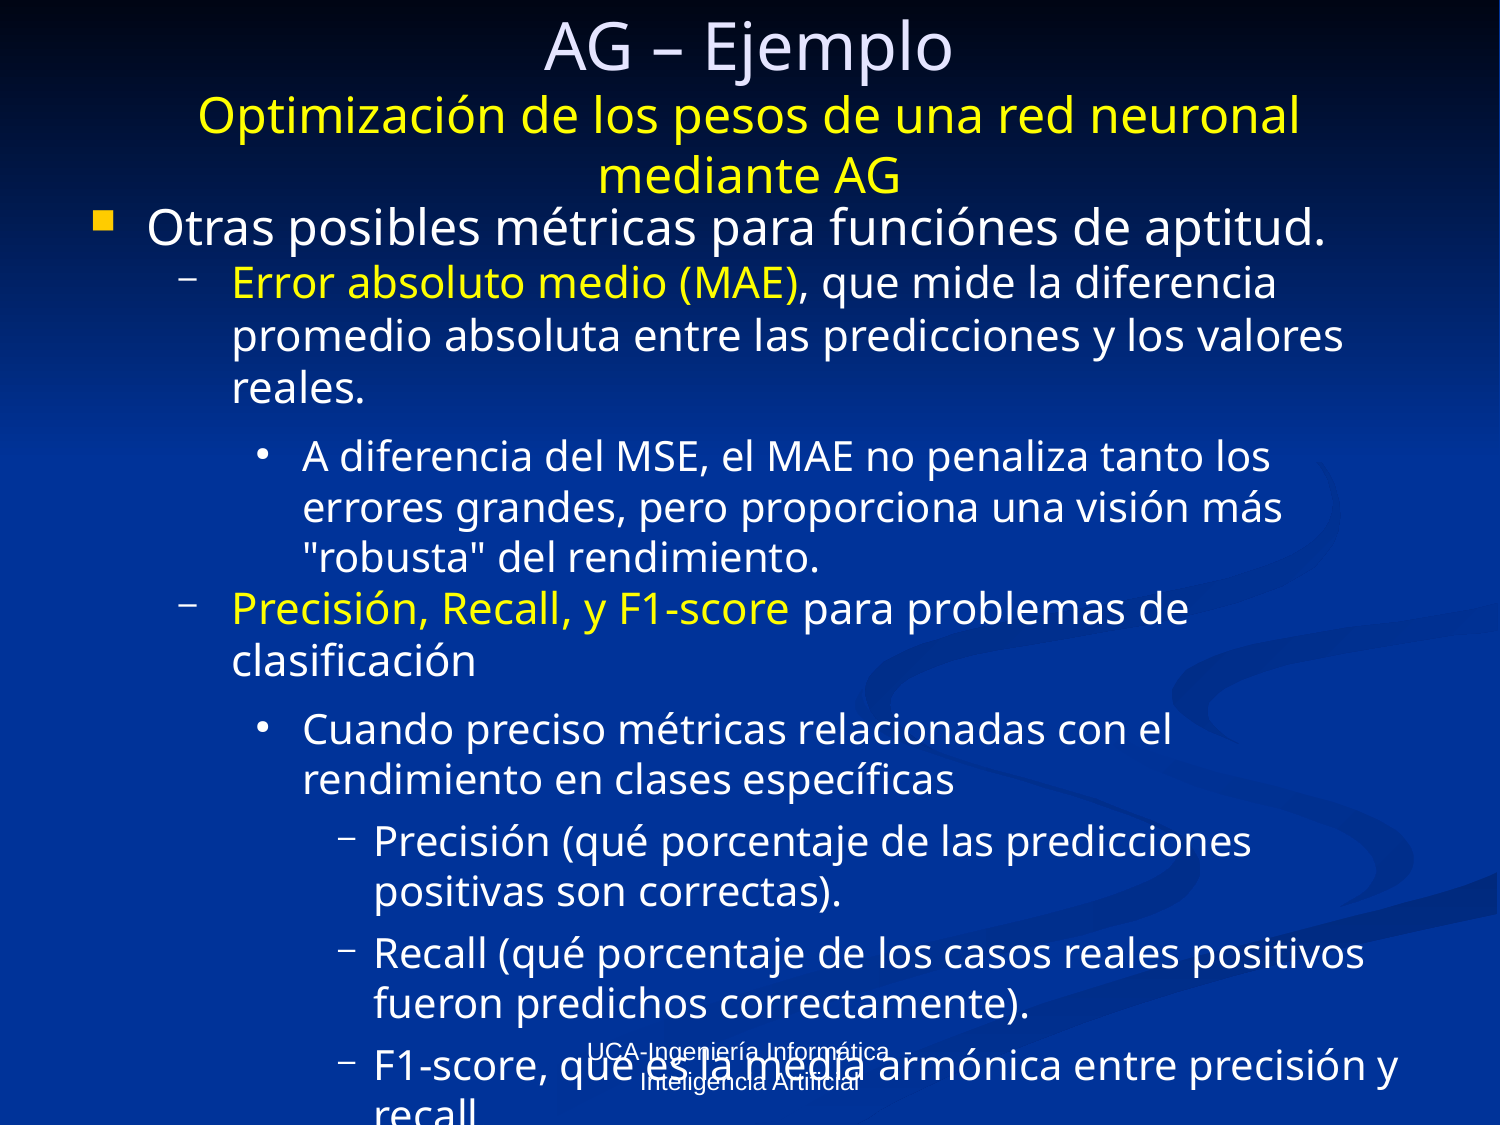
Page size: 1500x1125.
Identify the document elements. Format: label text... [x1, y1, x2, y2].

title AG – Ejemplo Optimización de los pesos de una red neuronal mediante AG [75, 45, 1425, 163]
footer UCA-Ingeniería Informática - Inteligencia Artificial [512, 1025, 988, 1104]
list Otras posibles métricas para funciónes de aptitud. Error absoluto medio (MAE), que mide la diferencia promedio absoluta entre las predicciones y los valores reales. A diferencia del MSE, el MAE no penaliza tanto los errores grandes, pero proporciona una visión más "robusta" del rendimiento. Precisión, Recall, y F1-score para problemas de clasificación Cuando preciso métricas relacionadas con el rendimiento en clases específicas Precisión (qué porcentaje de las predicciones positivas son correctas). Recall (qué porcentaje de los casos reales positivos fueron predichos correctamente). F1-score, que es la media armónica entre precisión y recall. [75, 187, 1425, 1005]
chart [647, 236, 856, 264]
